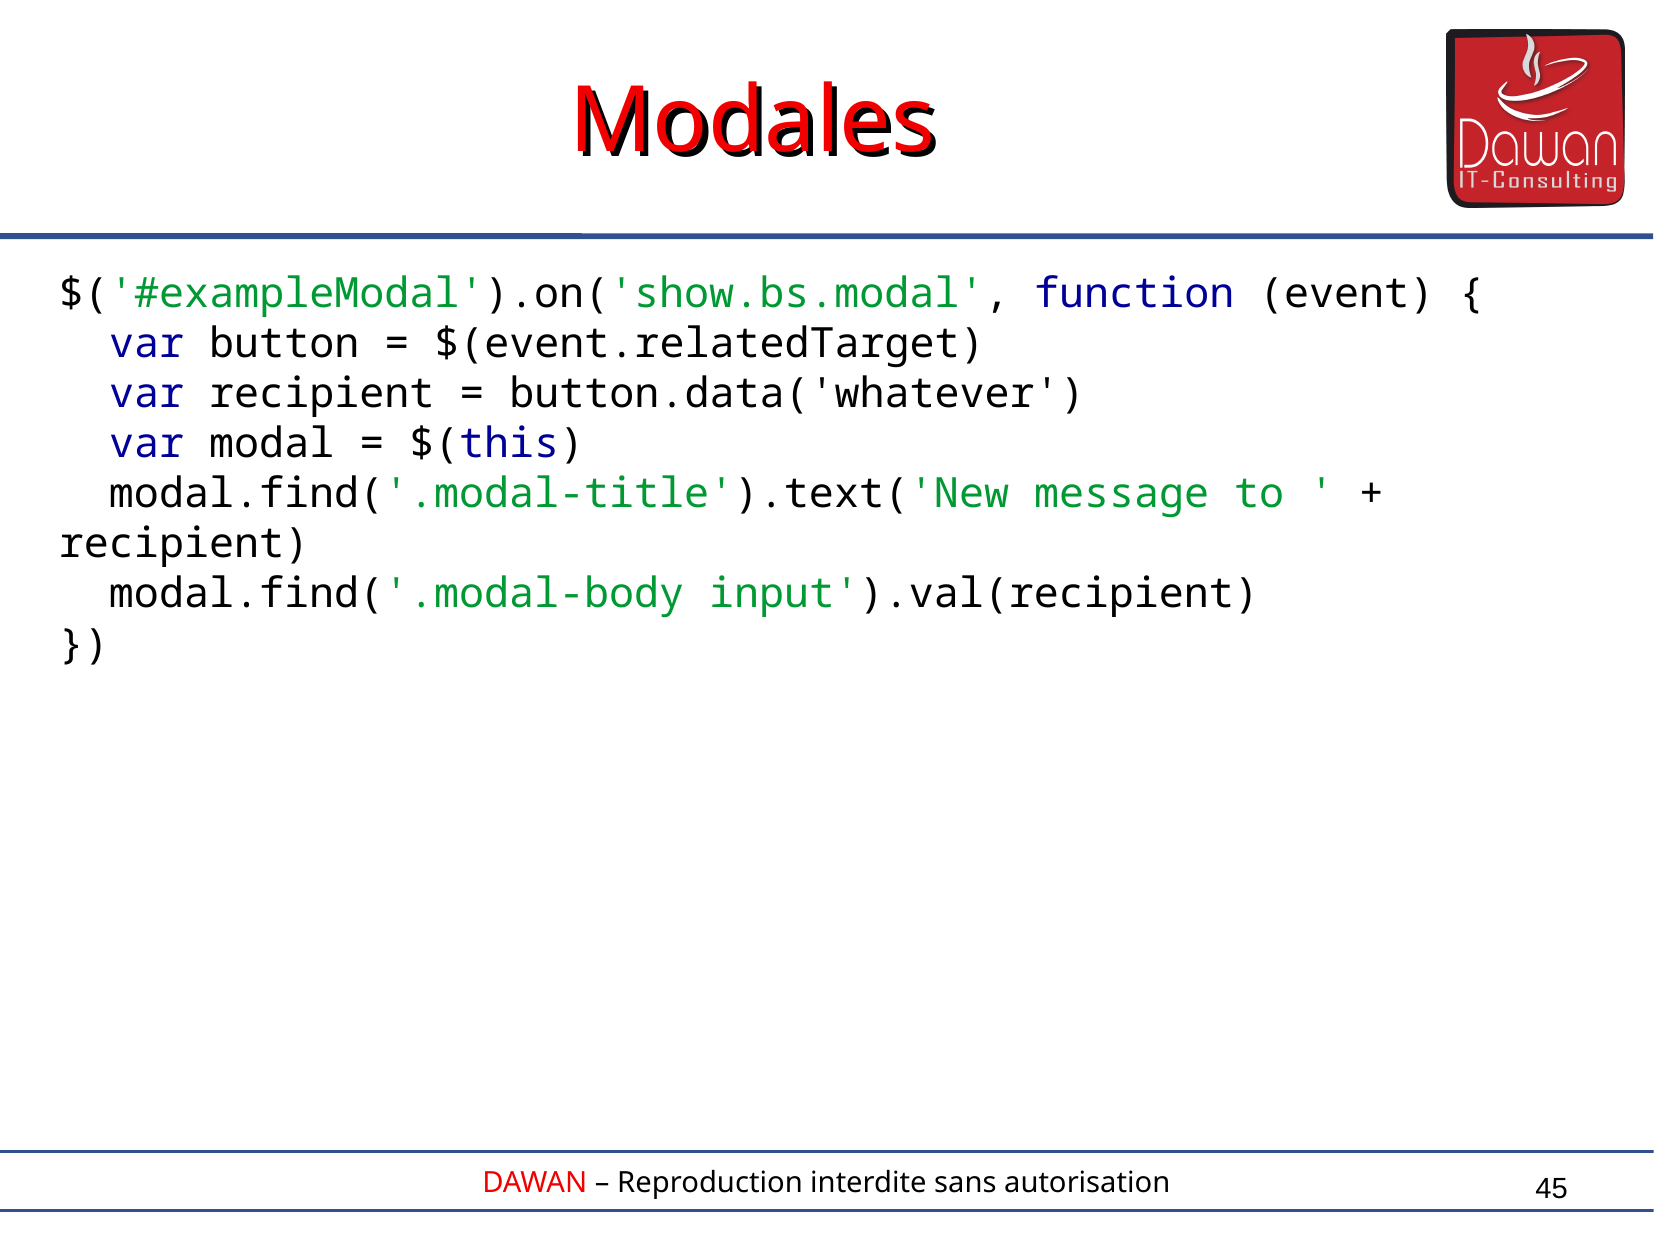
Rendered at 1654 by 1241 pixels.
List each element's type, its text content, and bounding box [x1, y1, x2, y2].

title Modales [59, 24, 1447, 206]
list $('#exampleModal').on('show.bs.modal', function (event) { var button = $(event.relatedTarget) var recipient = button.data('whatever') var modal = $(this) modal.find('.modal-title').text('New message to ' + recipient) modal.find('.modal-body input').val(recipient) }) [59, 265, 1595, 1094]
text_box [1535, 1169, 1595, 1234]
